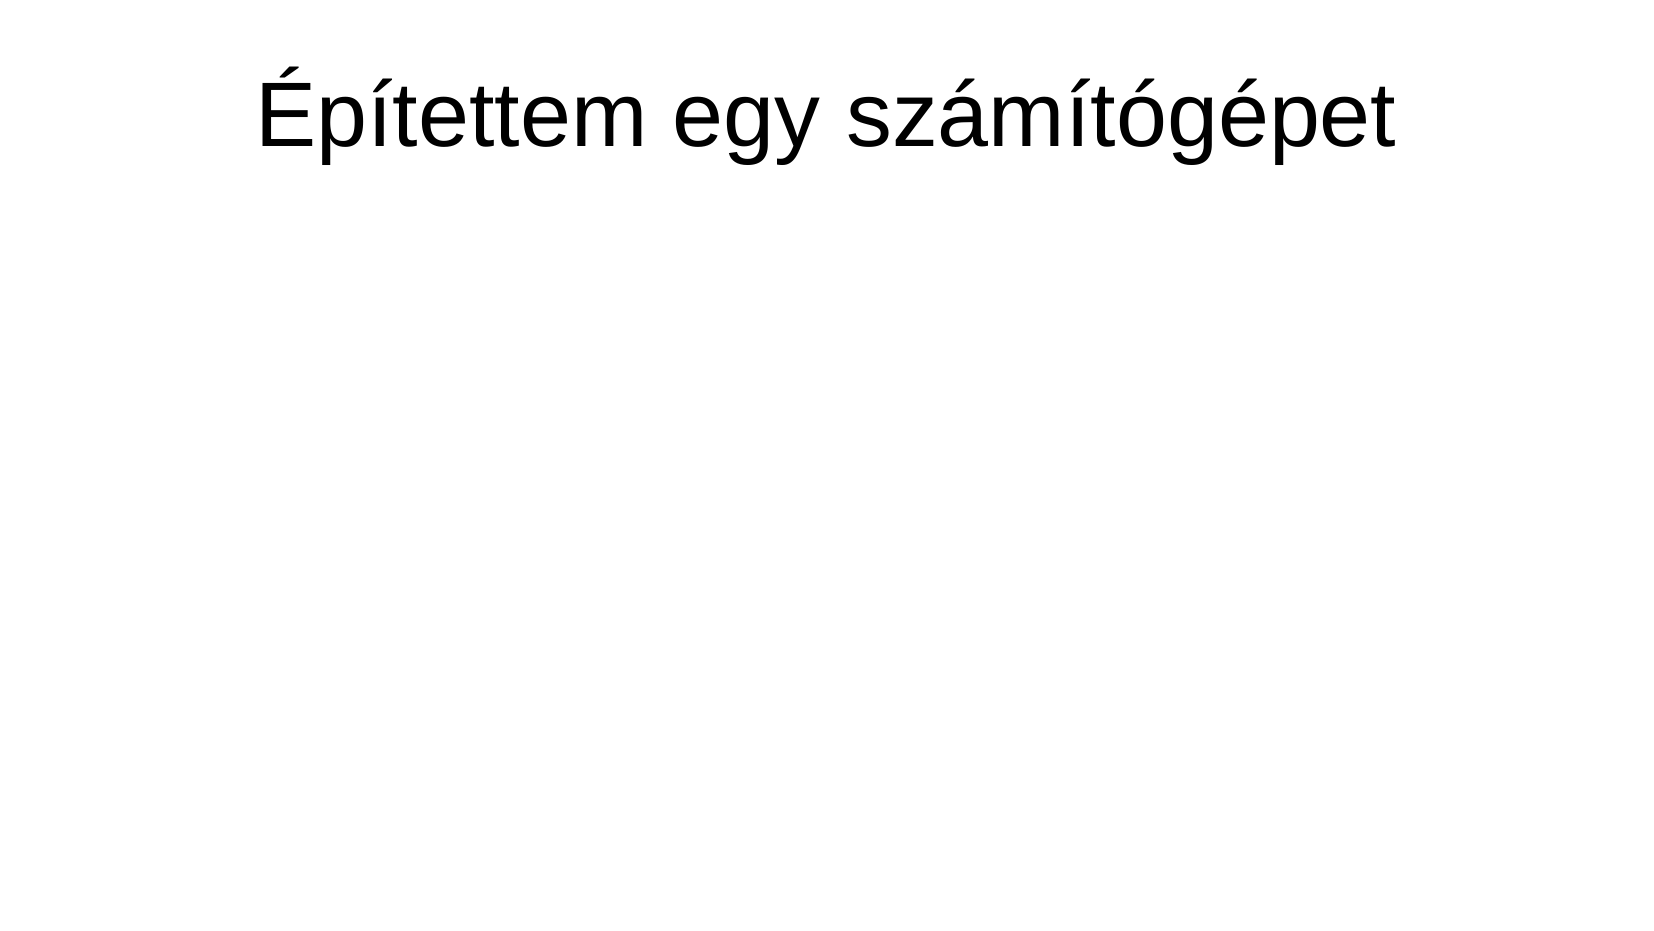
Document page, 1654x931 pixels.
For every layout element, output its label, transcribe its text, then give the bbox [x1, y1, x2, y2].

title Építettem egy számítógépet [82, 37, 1571, 193]
